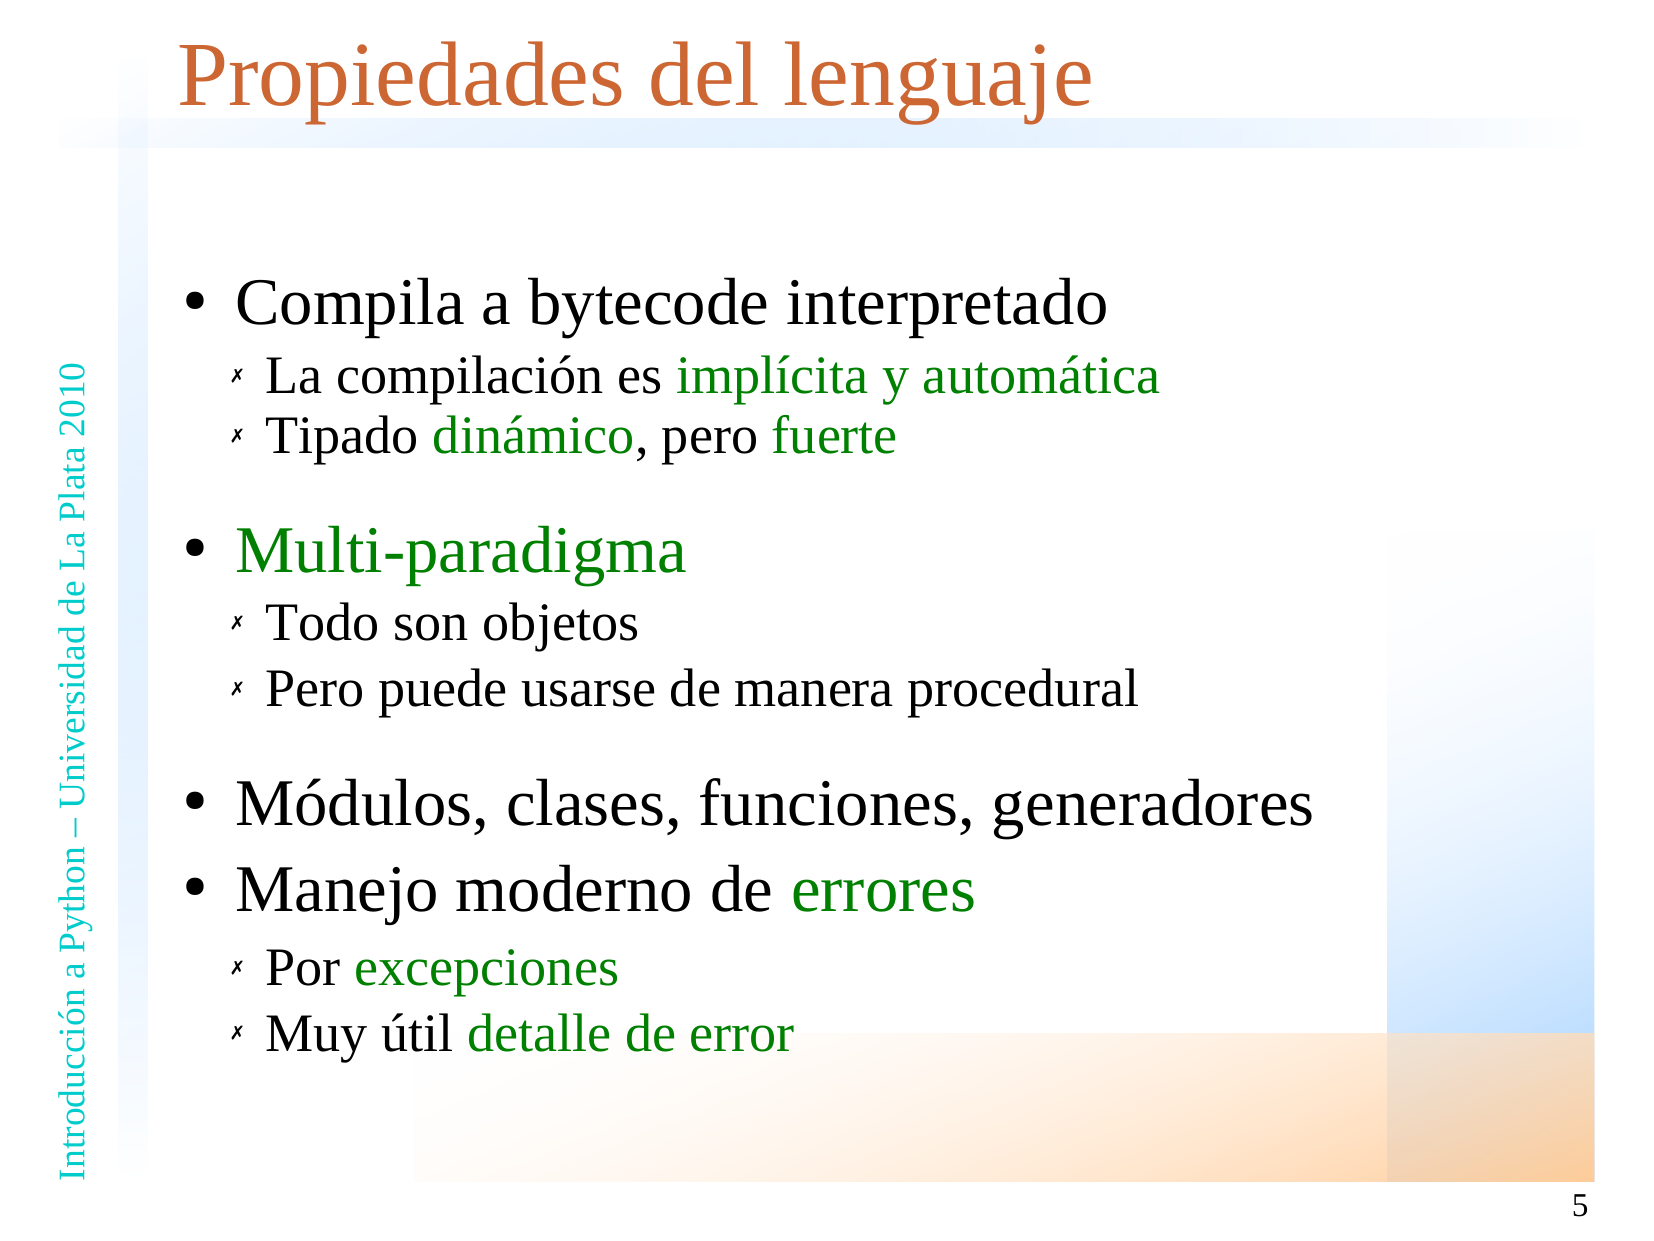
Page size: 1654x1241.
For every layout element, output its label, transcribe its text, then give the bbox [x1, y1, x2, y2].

subtitle Compila a bytecode interpretado La compilación es implícita y automática Tipado dinámico, pero fuerte Multi-paradigma Todo son objetos Pero puede usarse de manera procedural Módulos, clases, funciones, generadores Manejo moderno de errores Por excepciones Muy útil detalle de error [147, 147, 1595, 1181]
title Propiedades del lenguaje [177, 0, 1595, 147]
